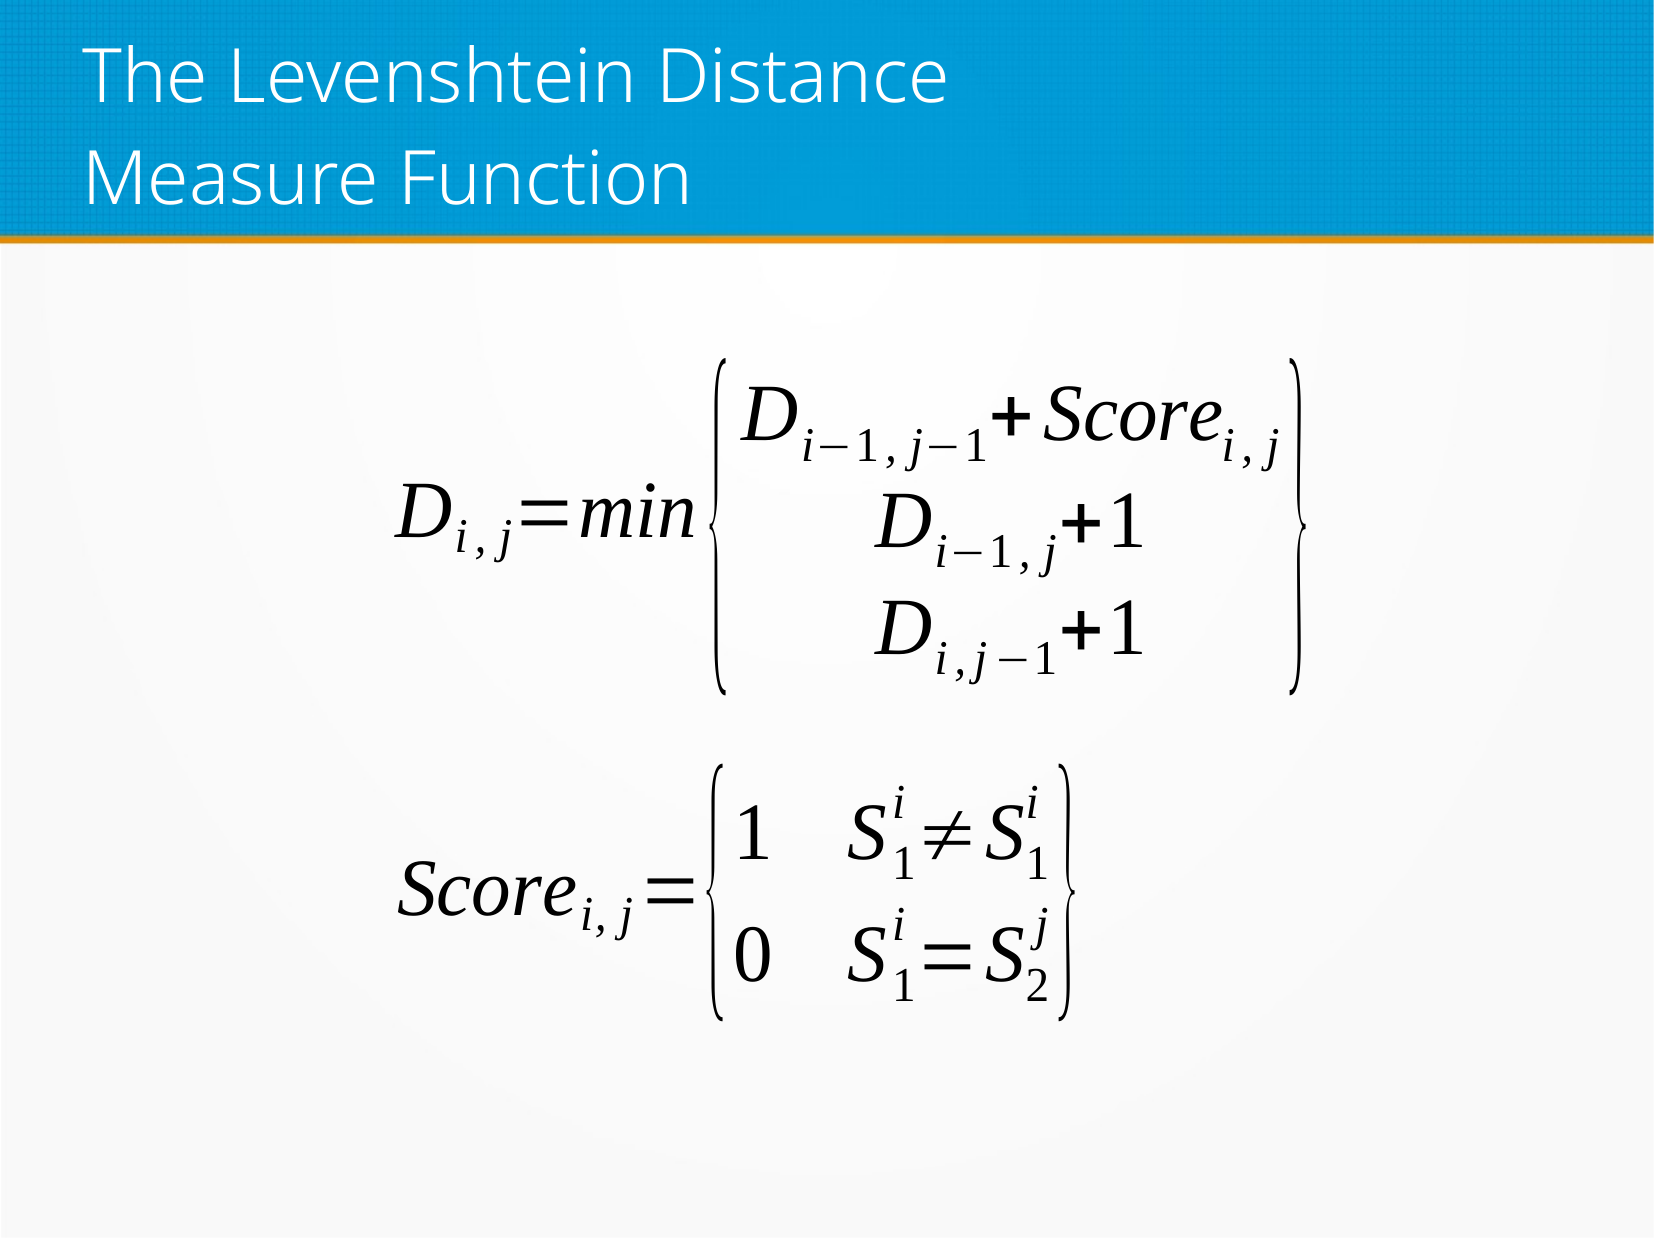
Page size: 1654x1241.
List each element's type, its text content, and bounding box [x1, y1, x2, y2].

chart [377, 757, 1103, 1023]
chart [370, 354, 1335, 699]
picture [0, 233, 1654, 1241]
title The Levenshtein Distance Measure Function [82, 19, 1571, 227]
